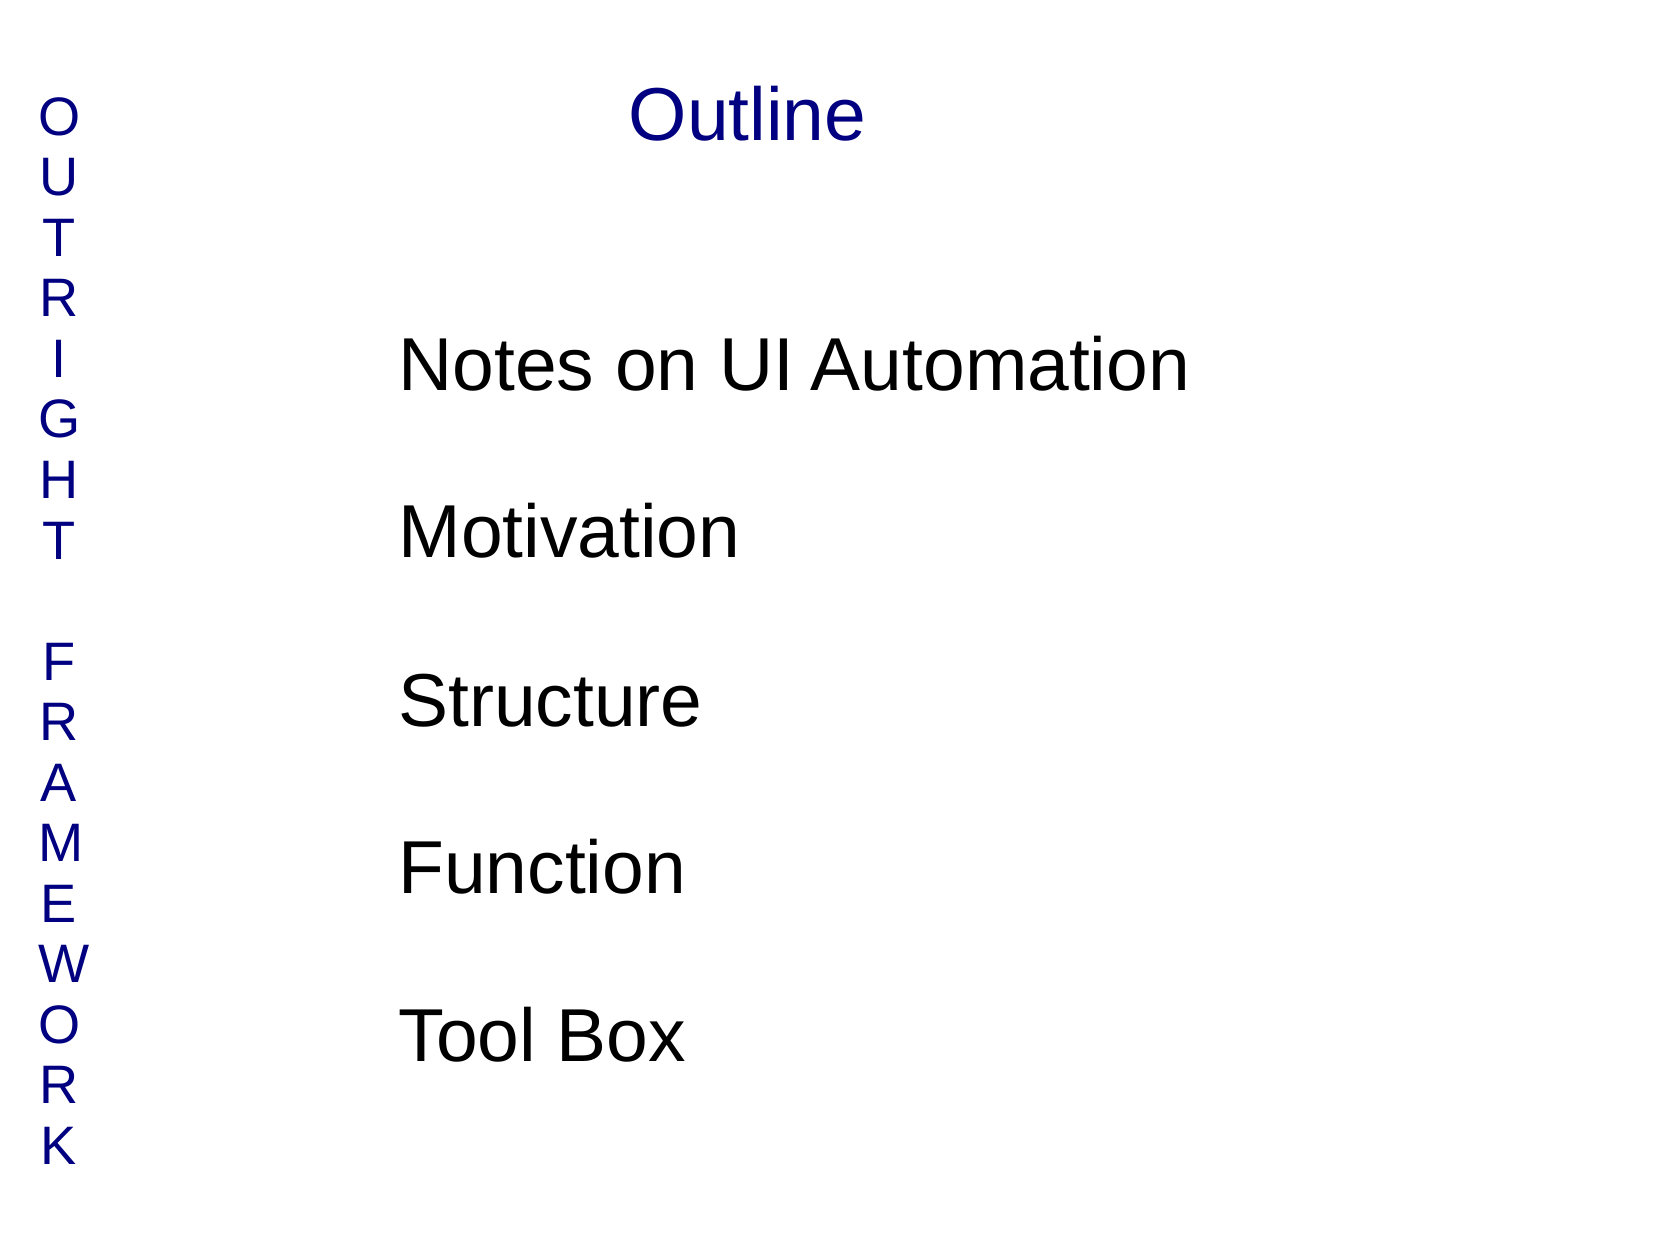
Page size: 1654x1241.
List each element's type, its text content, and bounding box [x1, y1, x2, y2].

text_box OUTRIGHT FRAMEWORK [23, 78, 95, 1193]
text_box Outline [614, 64, 882, 164]
text_box Notes on UI Automation Motivation Structure Function Tool Box [383, 230, 1300, 1002]
